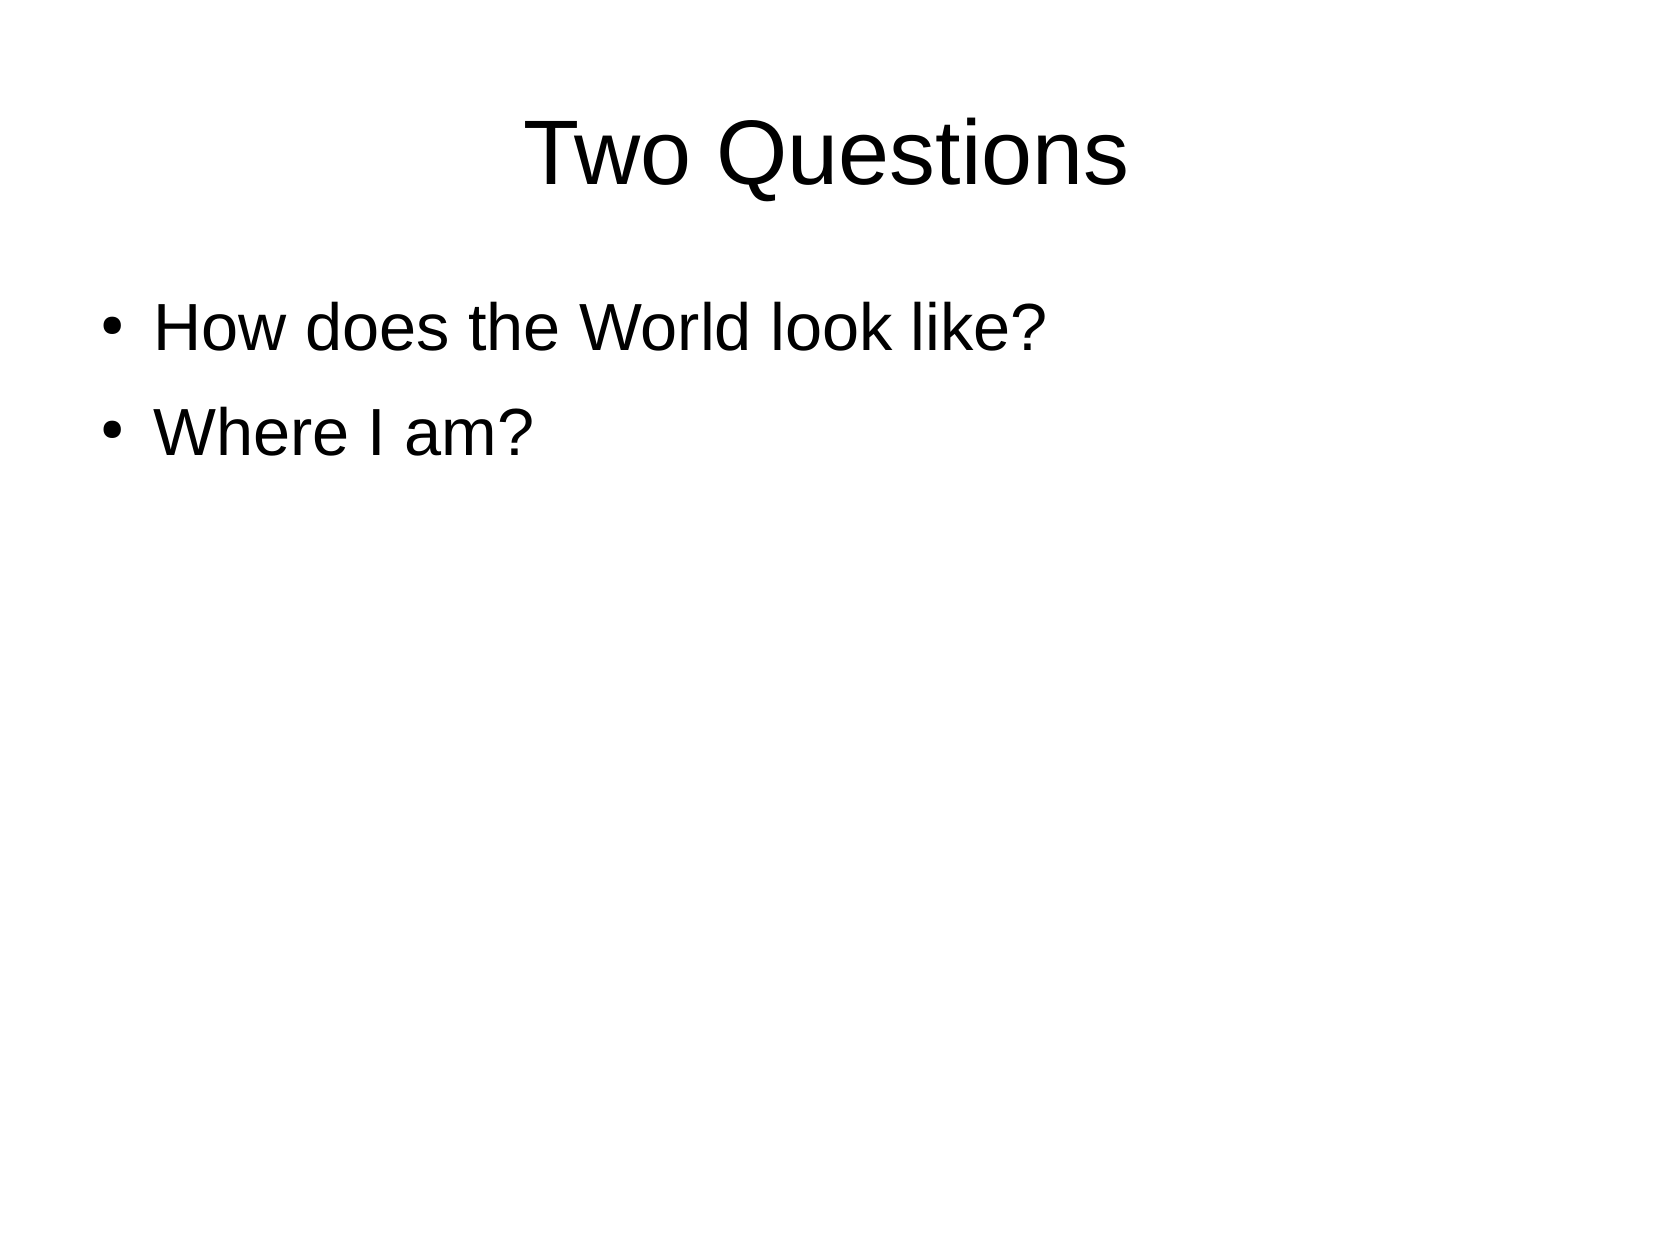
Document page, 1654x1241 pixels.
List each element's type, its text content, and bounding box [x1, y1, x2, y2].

list How does the World look like? Where I am? [82, 290, 1571, 1010]
title Two Questions [82, 49, 1571, 257]
